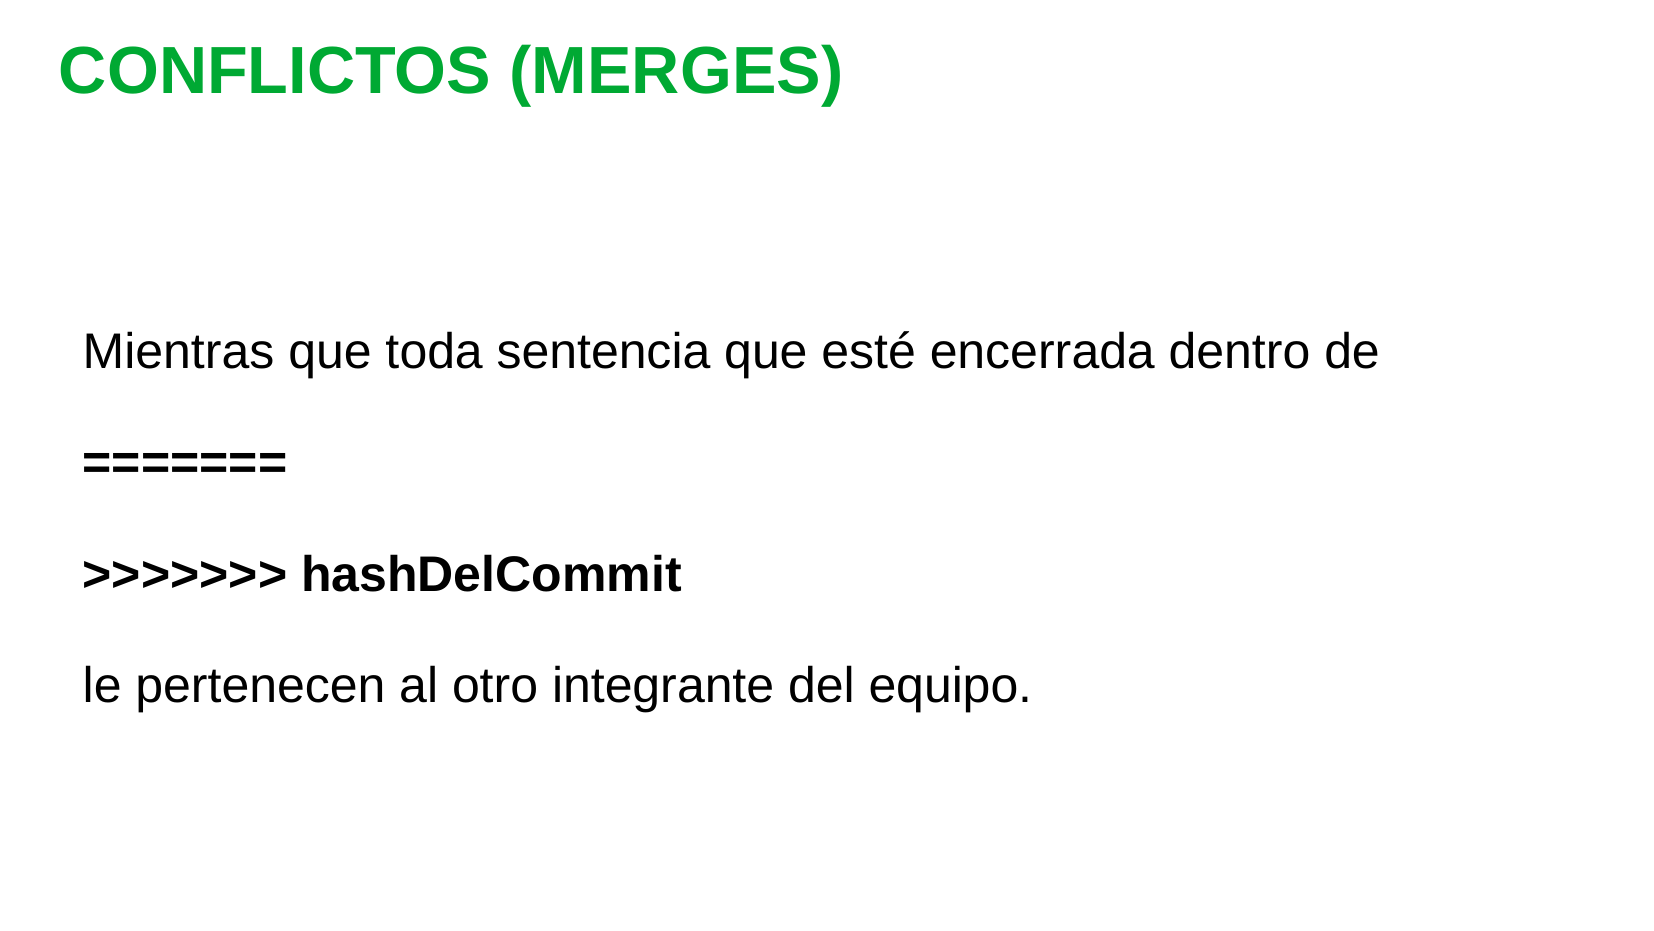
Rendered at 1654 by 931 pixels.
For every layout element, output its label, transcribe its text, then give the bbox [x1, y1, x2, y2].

subtitle Mientras que toda sentencia que esté encerrada dentro de ======= >>>>>>> hashDelCommit le pertenecen al otro integrante del equipo. [82, 155, 1571, 881]
title CONFLICTOS (MERGES) [59, 24, 1548, 118]
